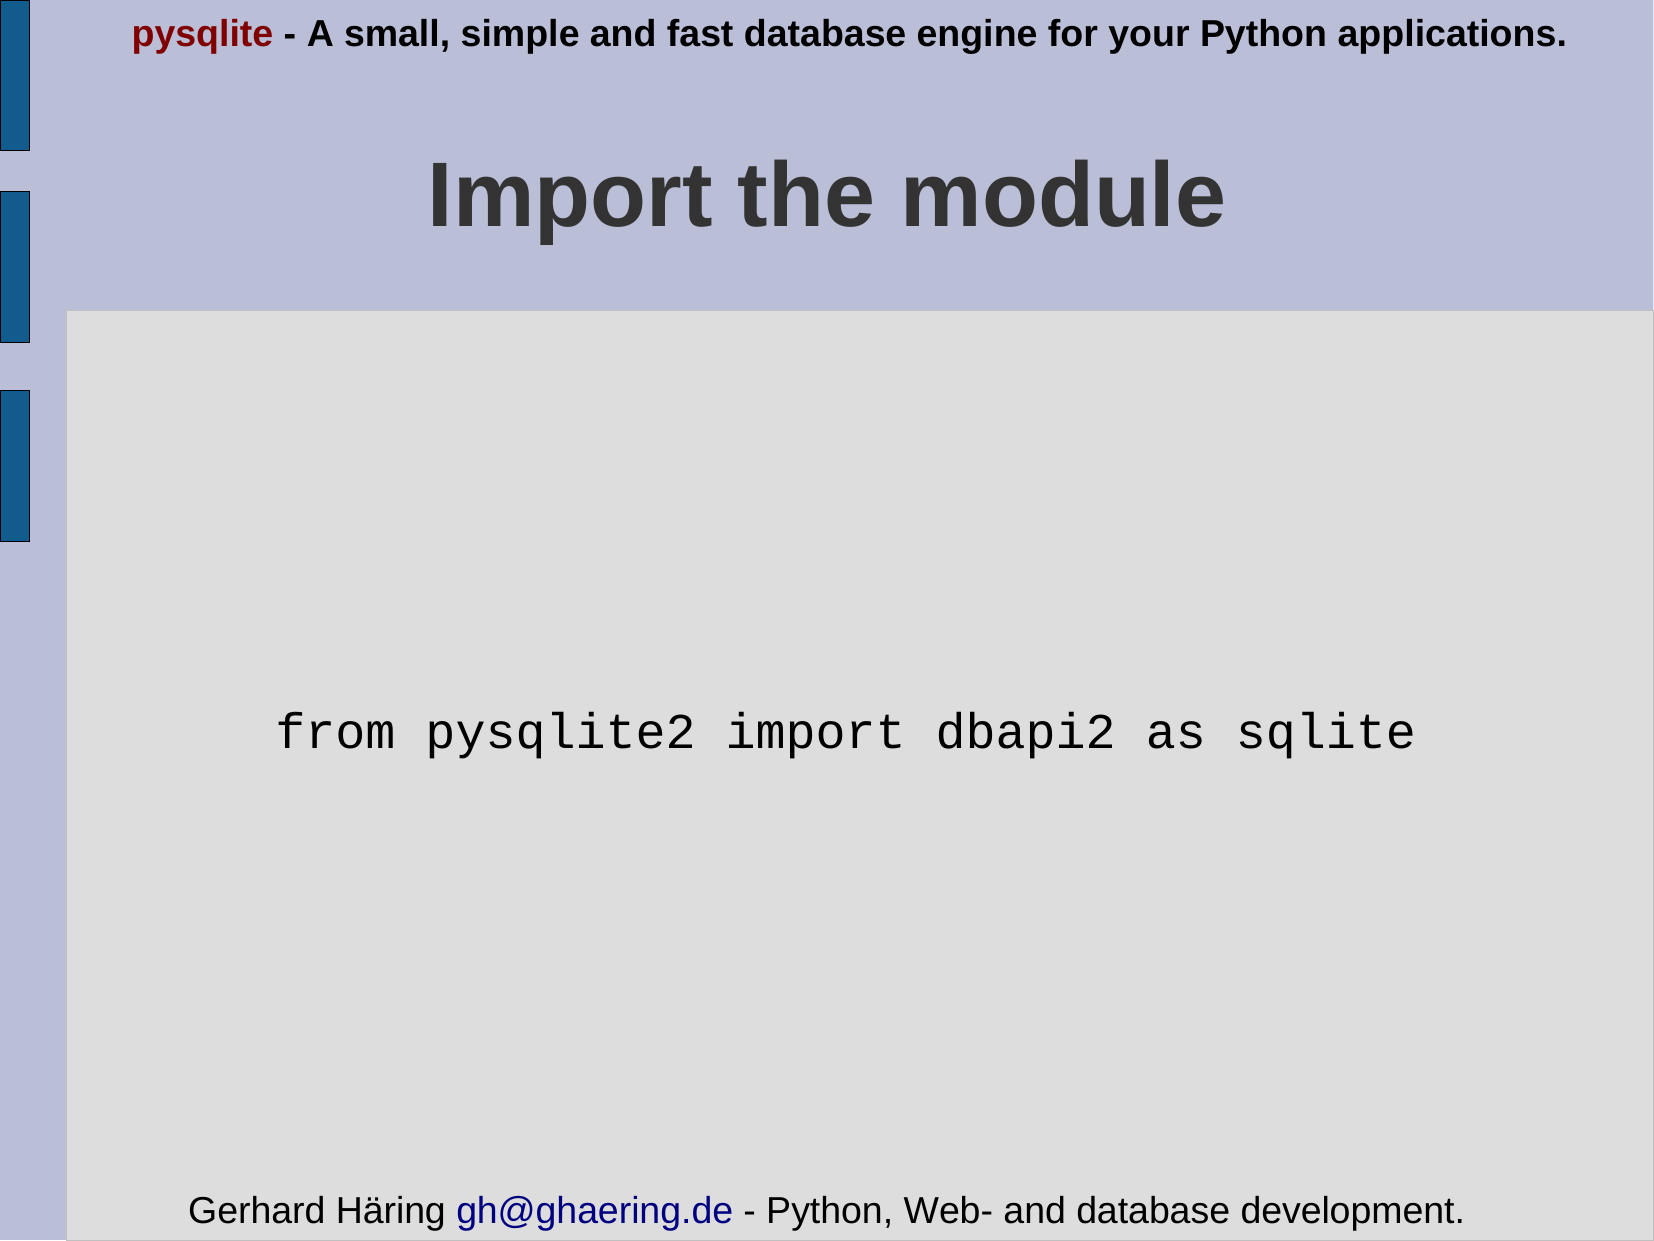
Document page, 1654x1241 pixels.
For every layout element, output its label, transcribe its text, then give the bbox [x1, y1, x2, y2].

title Import the module [121, 91, 1534, 299]
subtitle from pysqlite2 import dbapi2 as sqlite [121, 344, 1534, 1127]
